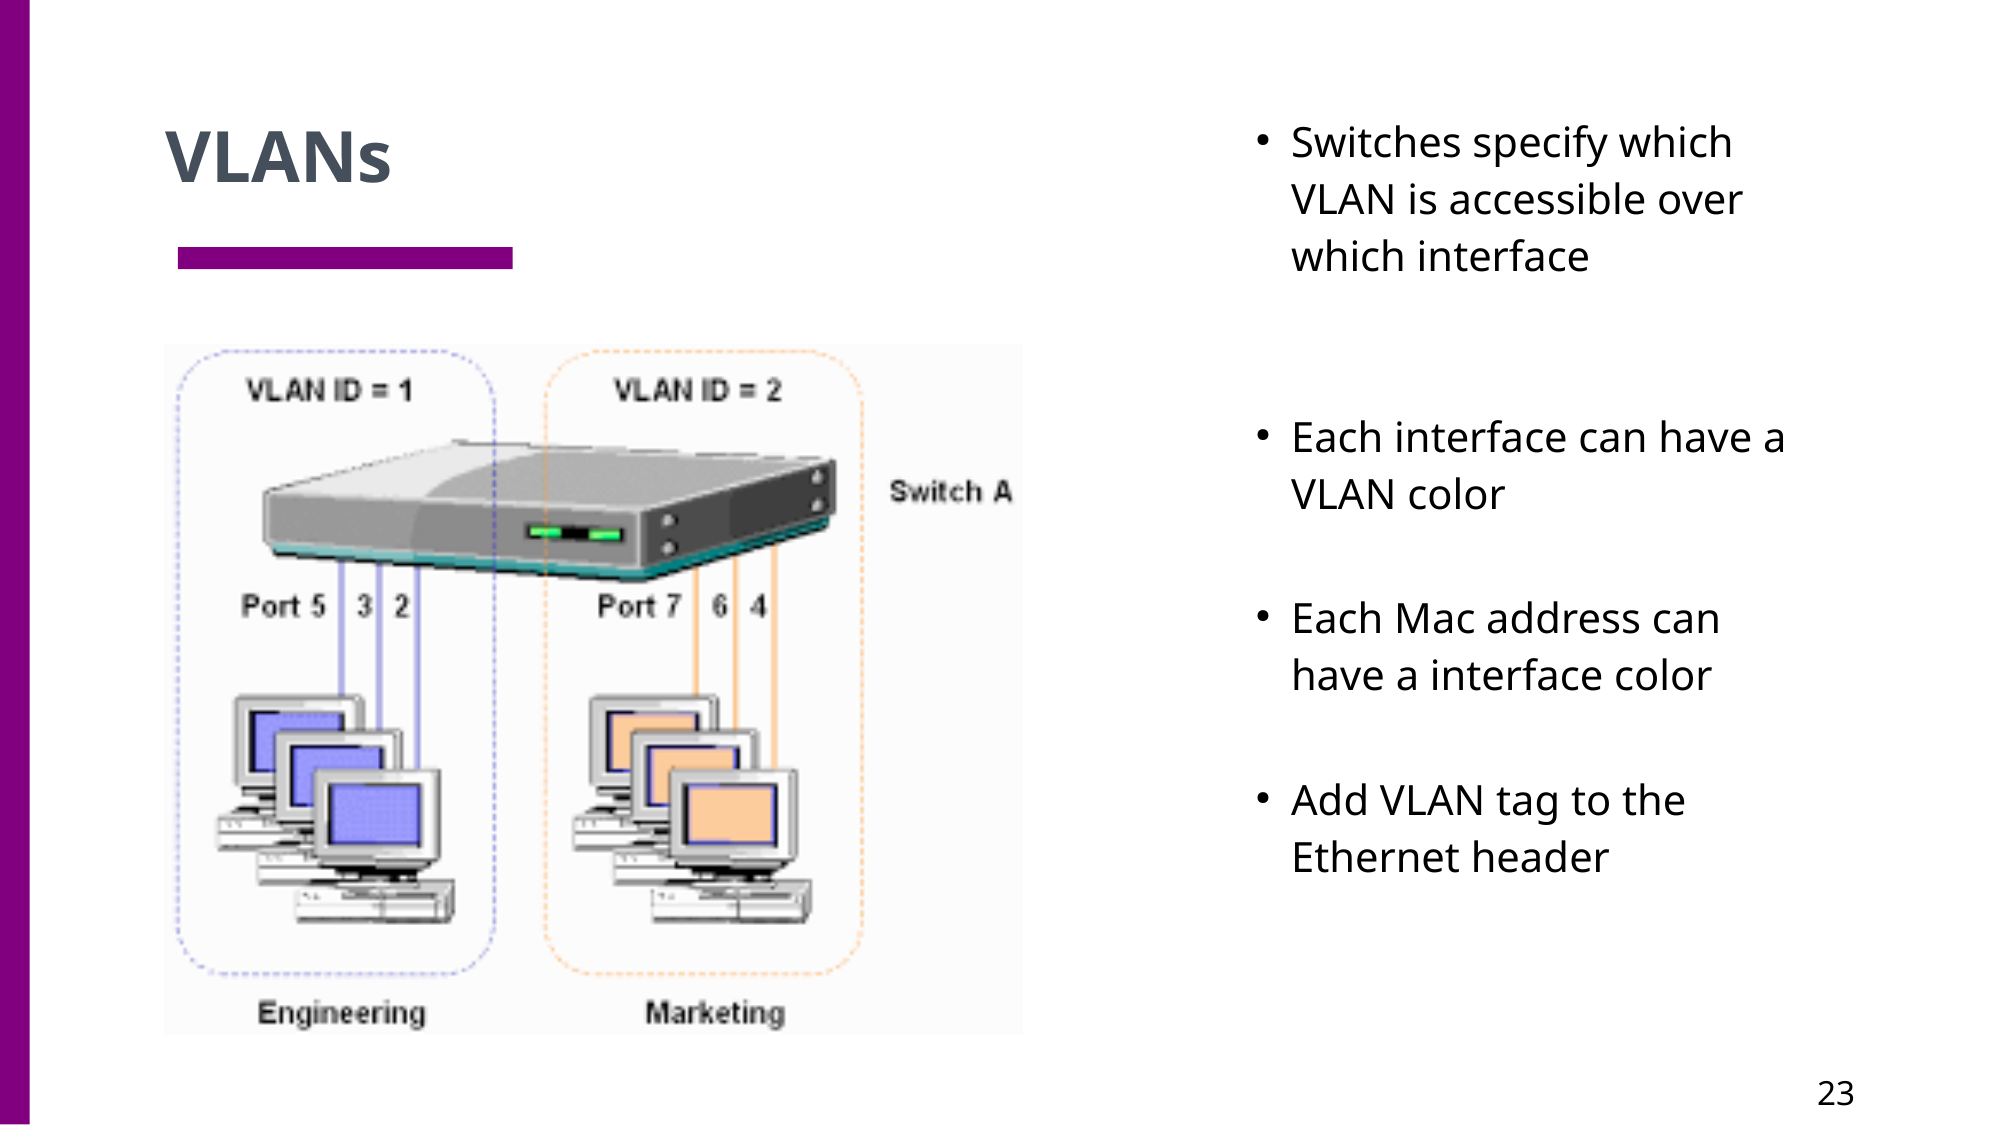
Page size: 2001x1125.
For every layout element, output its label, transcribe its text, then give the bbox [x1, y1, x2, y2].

text_box VLANs [151, 0, 1849, 212]
picture [164, 344, 1023, 1036]
text_box Switches specify which VLAN is accessible over which interface Each interface can have a VLAN color Each Mac address can have a interface color Add VLAN tag to the Ethernet header [1170, 104, 1831, 937]
